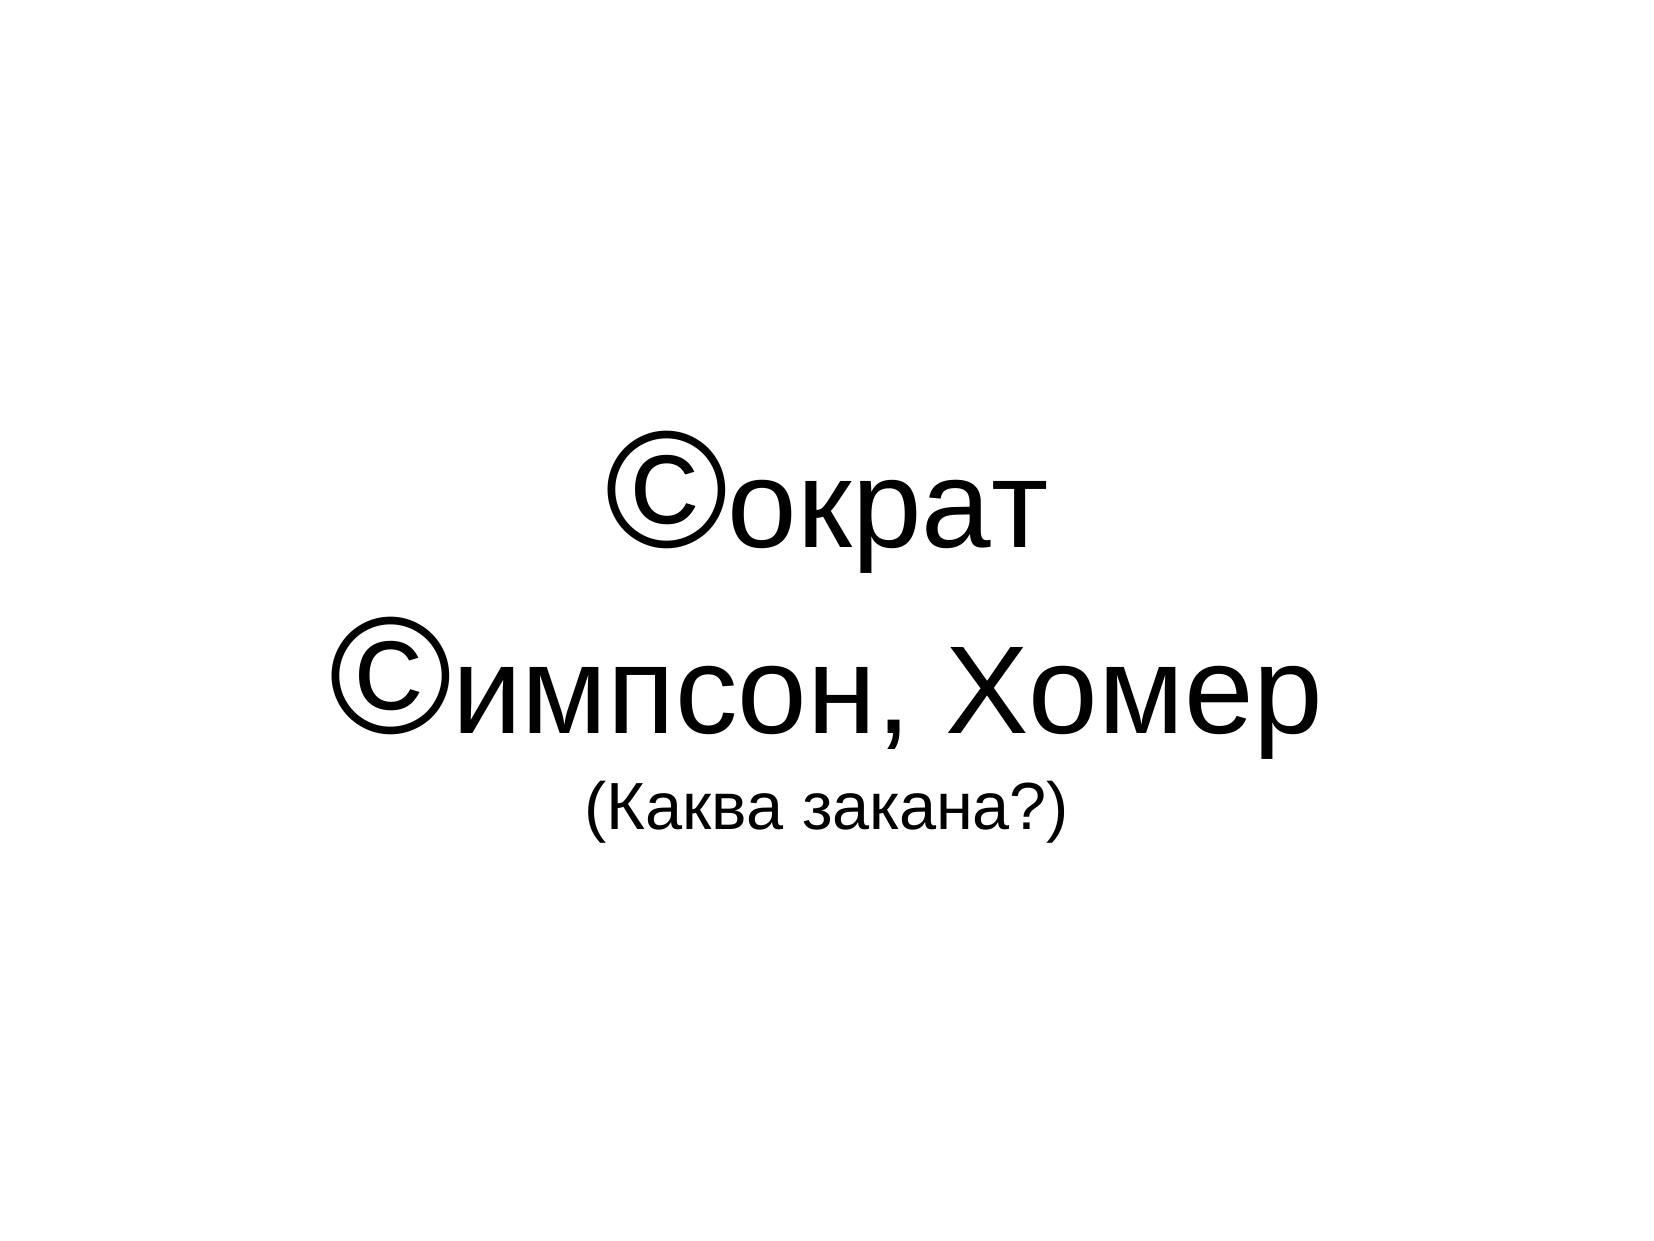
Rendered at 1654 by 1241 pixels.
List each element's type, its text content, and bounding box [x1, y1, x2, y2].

subtitle ©ократ ©импсон, Хомер (Каква закана?) [0, 0, 1654, 1241]
